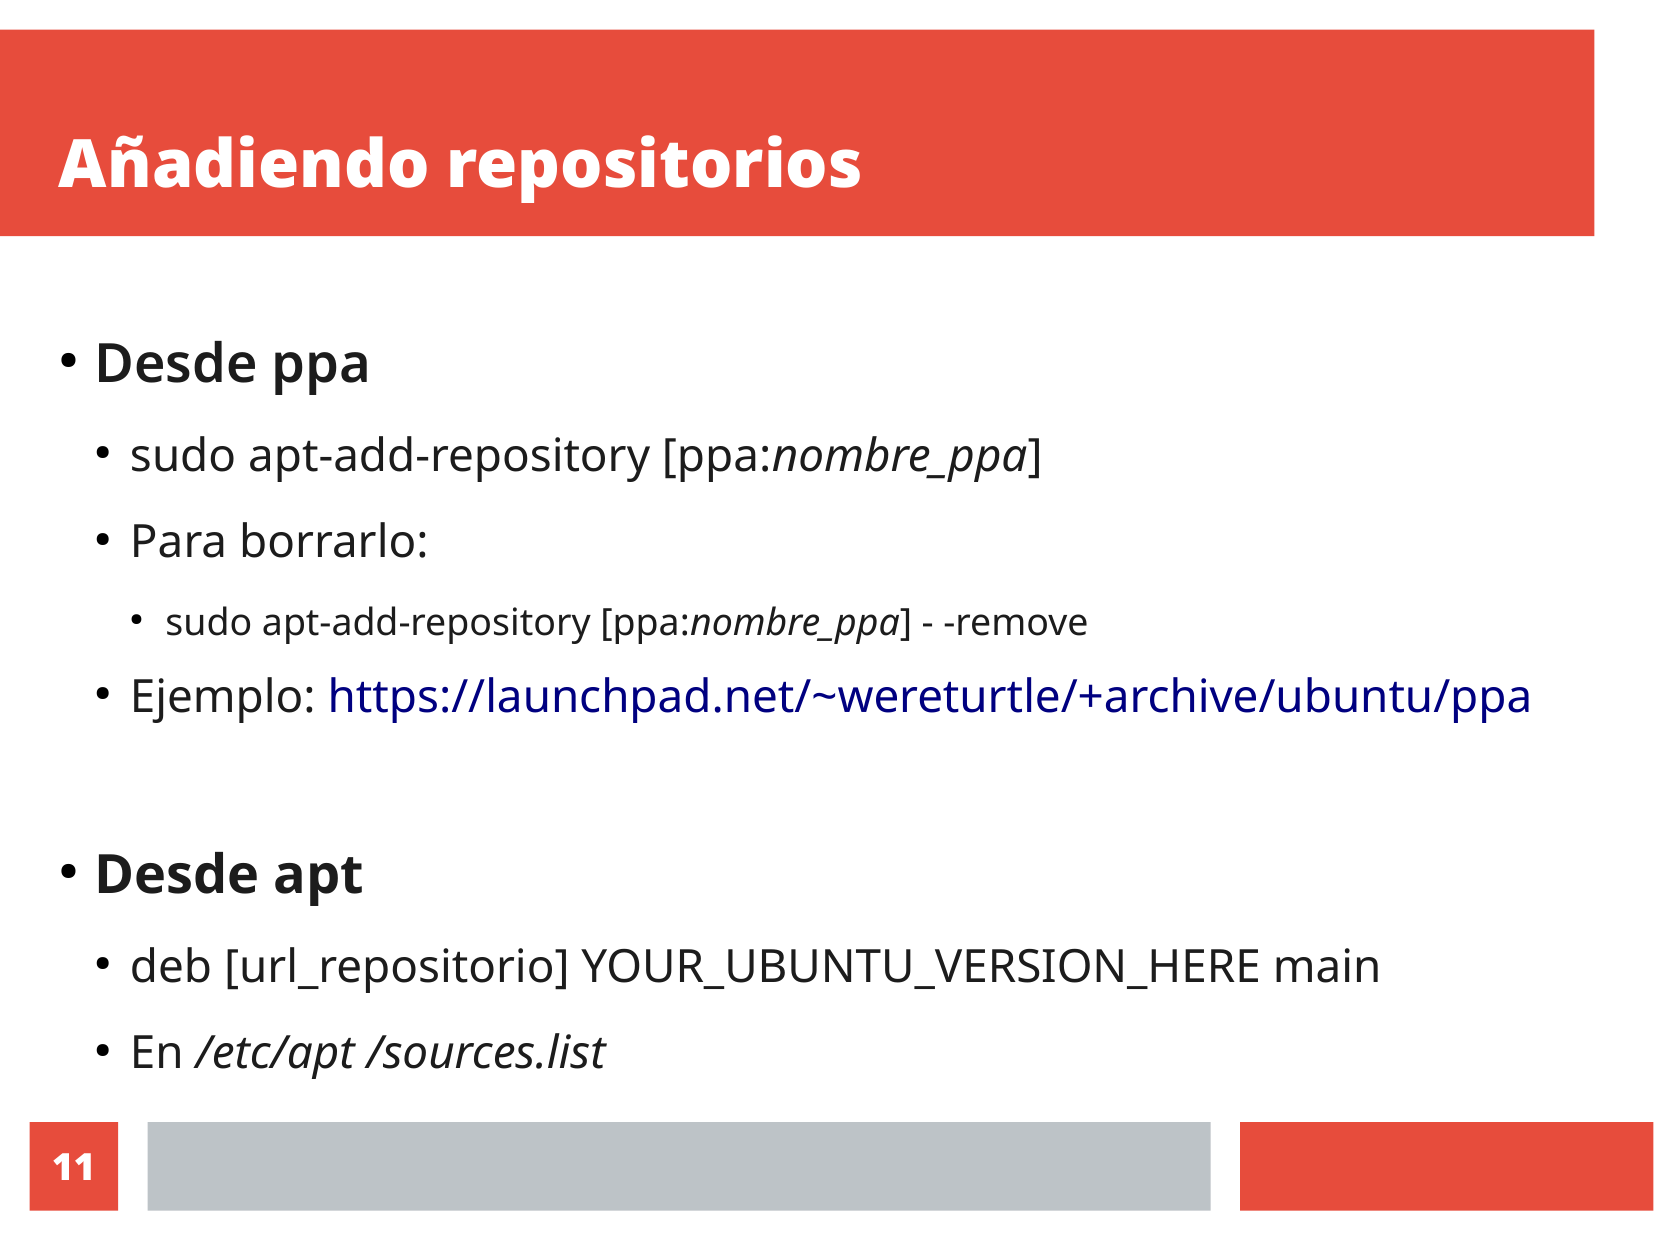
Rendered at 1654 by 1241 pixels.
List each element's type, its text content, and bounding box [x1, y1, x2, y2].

title Añadiendo repositorios [59, 59, 1595, 207]
list Desde ppa sudo apt-add-repository [ppa:nombre_ppa] Para borrarlo: sudo apt-add-repository [ppa:nombre_ppa] - -remove Ejemplo: https://launchpad.net/~wereturtle/+archive/ubuntu/ppa Desde apt deb [url_repositorio] YOUR_UBUNTU_VERSION_HERE main En /etc/apt /sources.list [59, 324, 1565, 1093]
